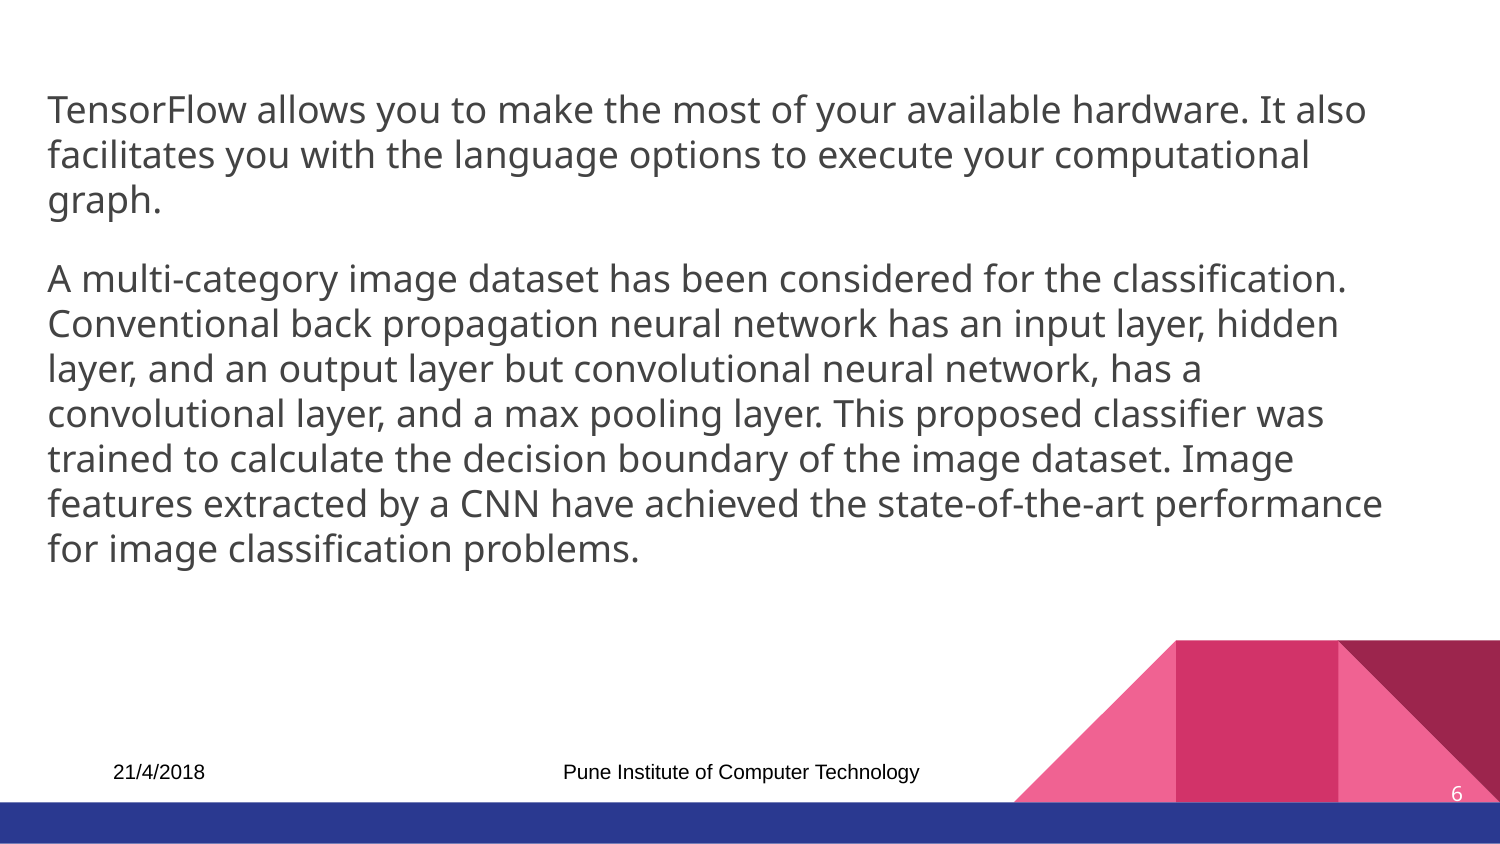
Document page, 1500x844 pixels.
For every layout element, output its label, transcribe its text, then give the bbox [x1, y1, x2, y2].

list TensorFlow allows you to make the most of your available hardware. It also facilitates you with the language options to execute your computational graph. A multi-category image dataset has been considered for the classification. Conventional back propagation neural network has an input layer, hidden layer, and an output layer but convolutional neural network, has a convolutional layer, and a max pooling layer. This proposed classifier was trained to calculate the decision boundary of the image dataset. Image features extracted by a CNN have achieved the state-of-the-art performance for image classification problems. [32, 71, 1431, 754]
slide_number <number> [1387, 762, 1478, 828]
